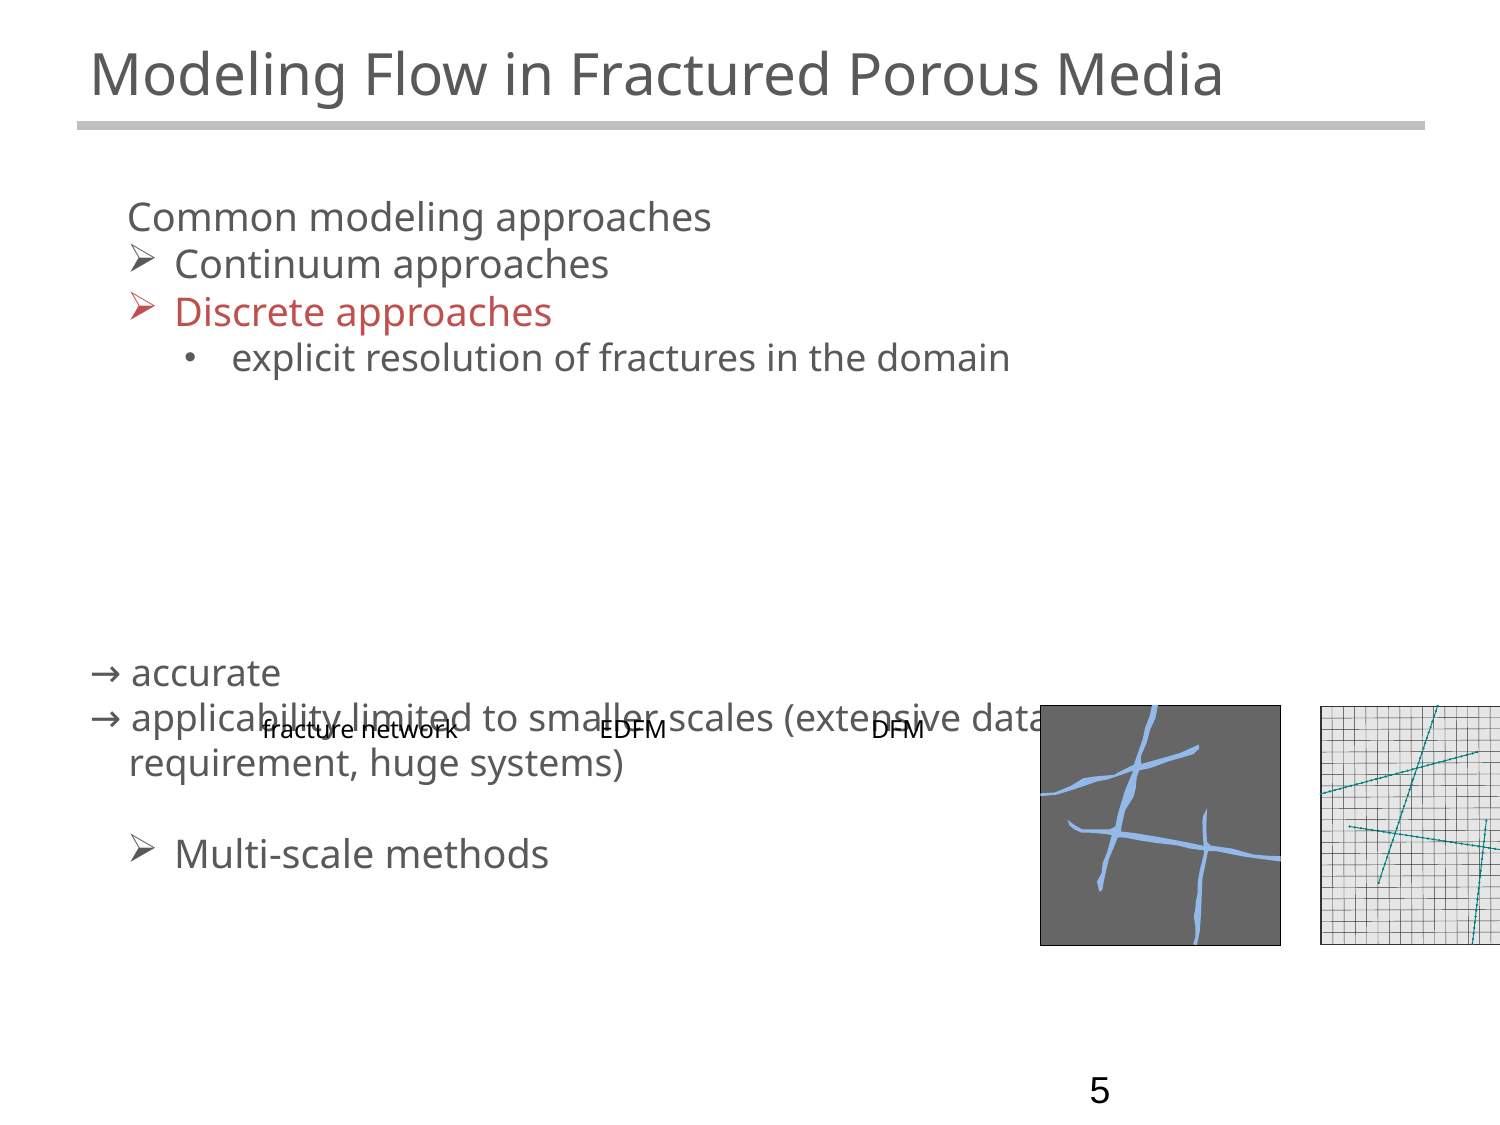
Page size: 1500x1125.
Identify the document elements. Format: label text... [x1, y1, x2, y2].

text_box <number> [1074, 1058, 1425, 1103]
picture [1037, 702, 1500, 948]
text_box Modeling Flow in Fractured Porous Media [74, 30, 1424, 114]
text_box DFM [856, 706, 975, 751]
text_box EDFM [584, 706, 703, 751]
text_box fracture network [218, 706, 502, 751]
text_box Common modeling approaches Continuum approaches Discrete approaches explicit resolution of fractures in the domain → accurate → applicability limited to smaller scales (extensive data requirement, huge systems) Multi-scale methods [75, 184, 1425, 1083]
